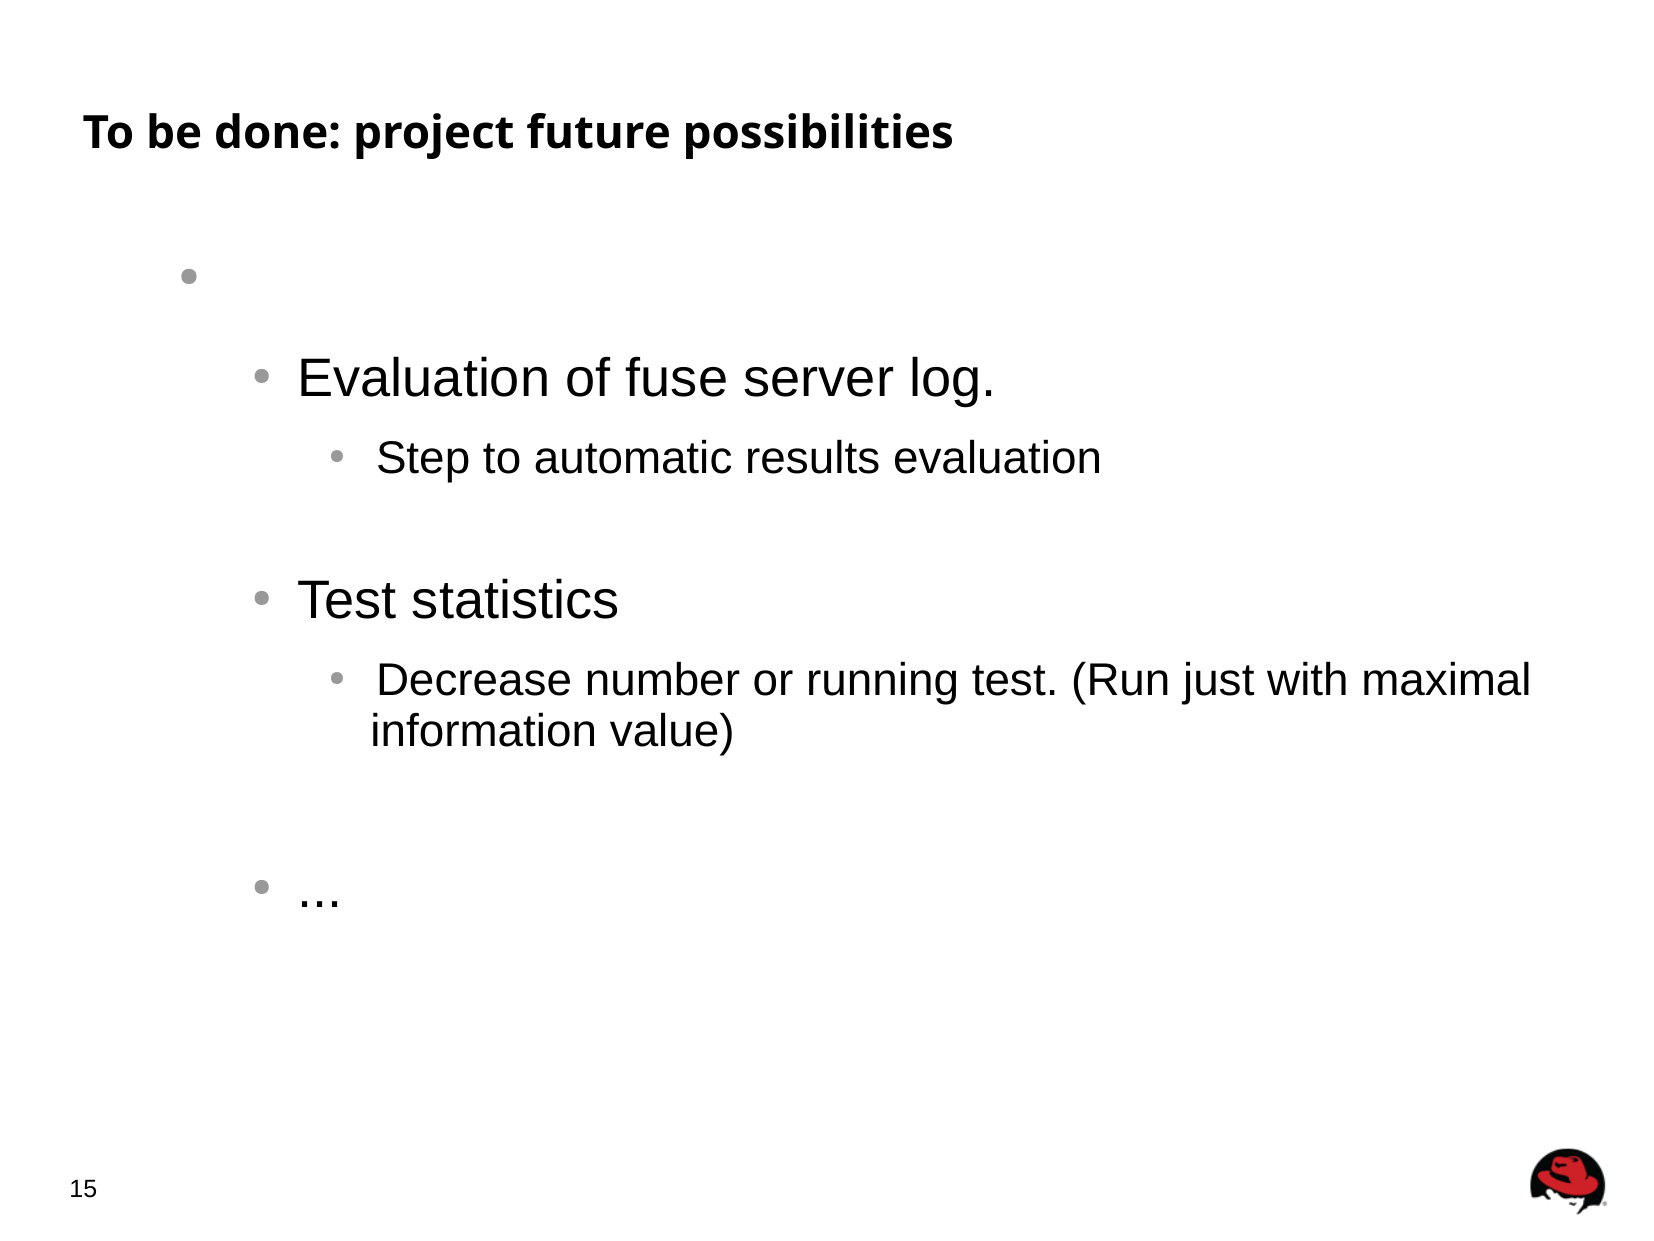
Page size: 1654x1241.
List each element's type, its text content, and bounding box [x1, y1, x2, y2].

list Evaluation of fuse server log. Step to automatic results evaluation Test statistics Decrease number or running test. (Run just with maximal information value) ... [86, 238, 1576, 1129]
title To be done: project future possibilities [82, 37, 1571, 226]
picture [1529, 1146, 1613, 1224]
